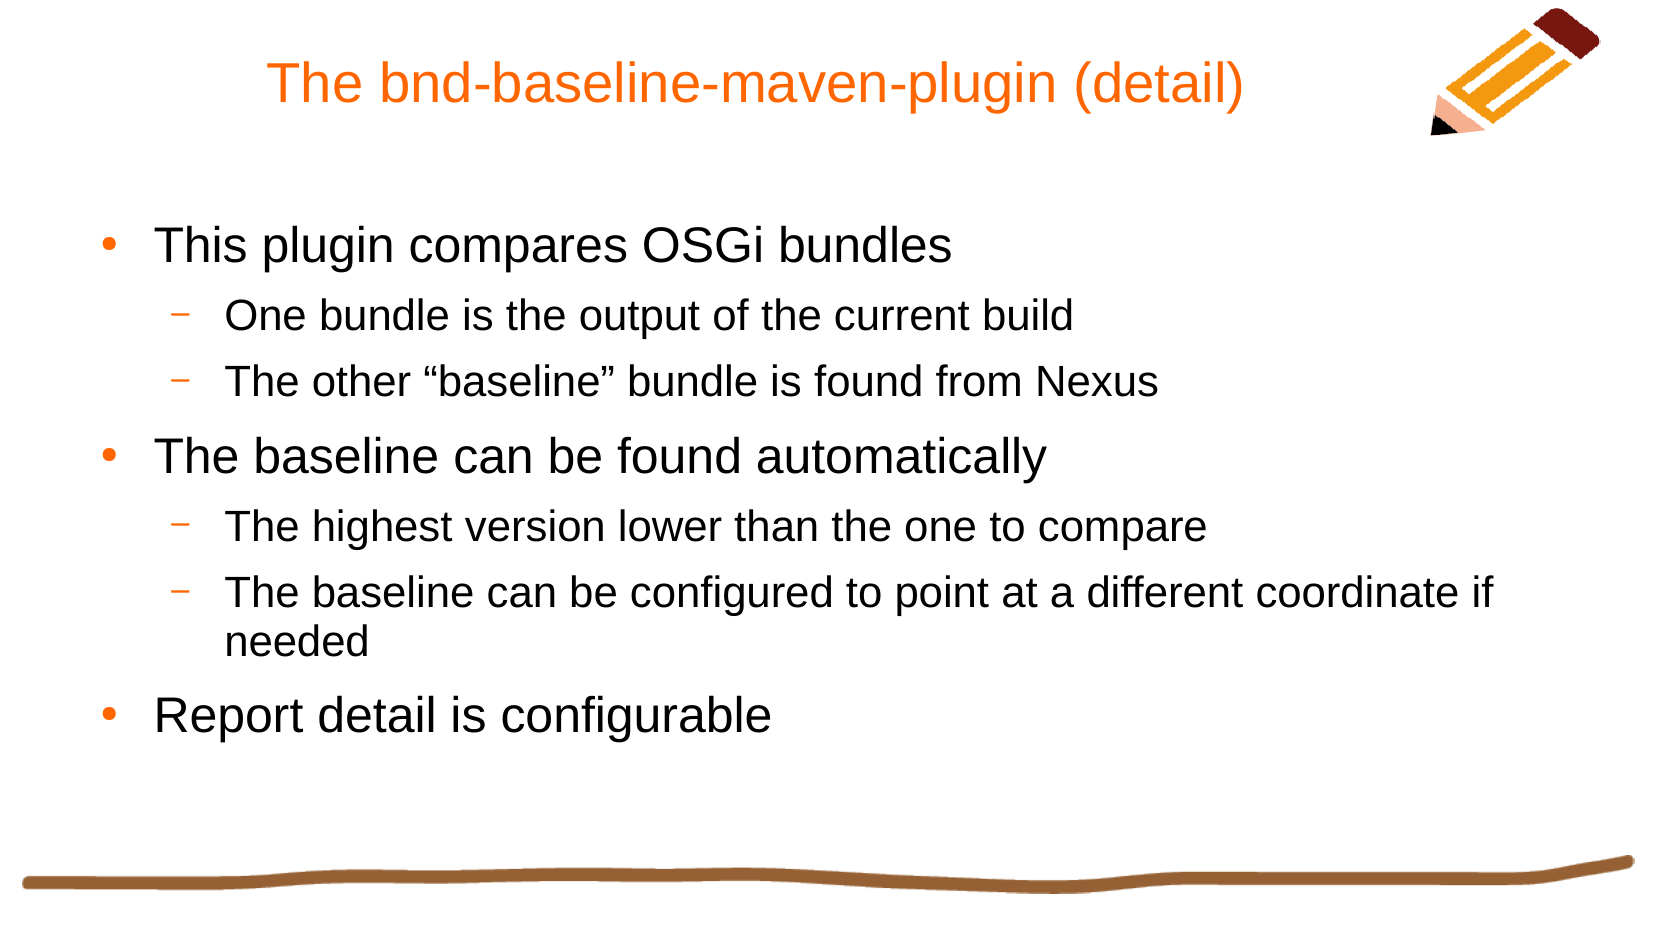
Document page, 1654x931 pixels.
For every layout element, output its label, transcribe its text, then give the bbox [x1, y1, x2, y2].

picture [22, 855, 1635, 894]
picture [1430, 8, 1601, 136]
title The bnd-baseline-maven-plugin (detail) [82, 36, 1430, 129]
list This plugin compares OSGi bundles One bundle is the output of the current build The other “baseline” bundle is found from Nexus The baseline can be found automatically The highest version lower than the one to compare The baseline can be configured to point at a different coordinate if needed Report detail is configurable [82, 217, 1571, 841]
